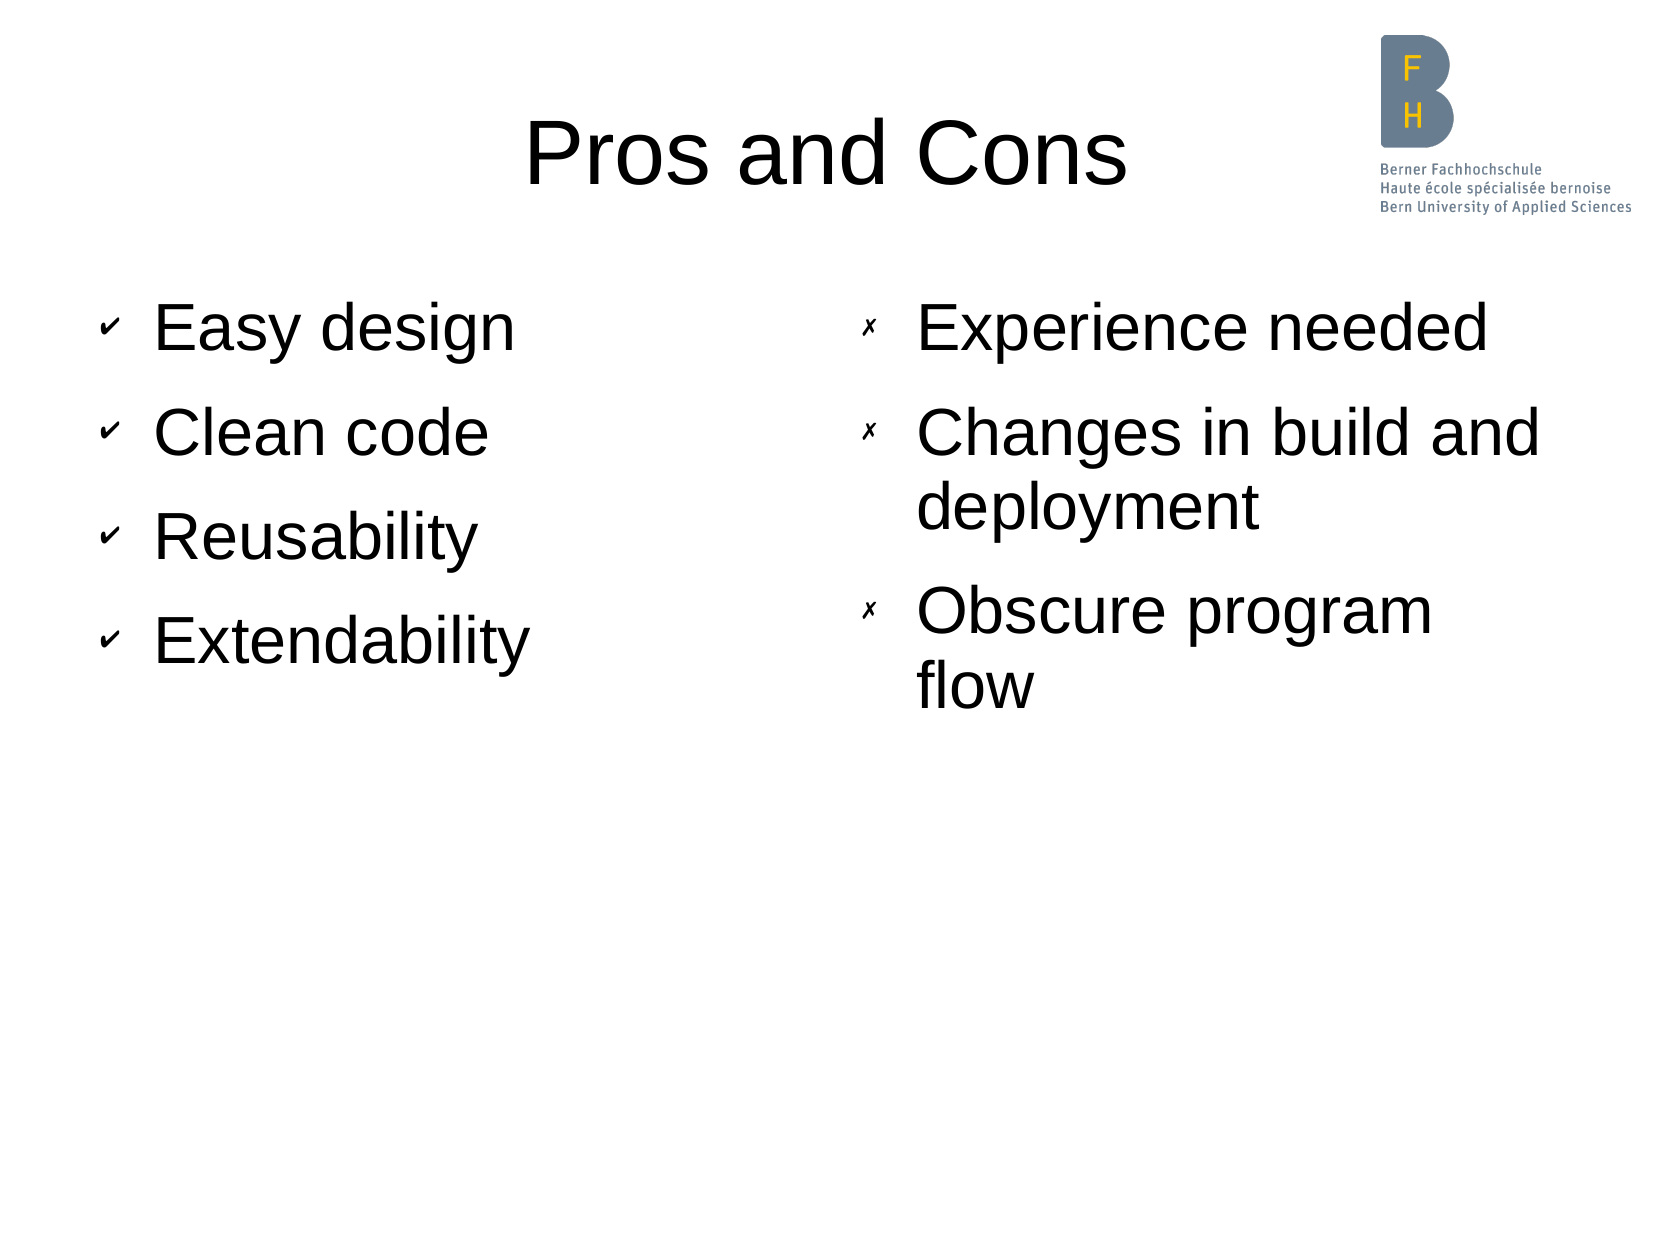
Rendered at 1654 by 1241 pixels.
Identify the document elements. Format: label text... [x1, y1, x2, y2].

list Easy design Clean code Reusability Extendability [82, 290, 809, 1010]
list Experience needed Changes in build and deployment Obscure program flow [845, 290, 1572, 1010]
title Pros and Cons [82, 49, 1571, 257]
picture [1381, 35, 1631, 215]
